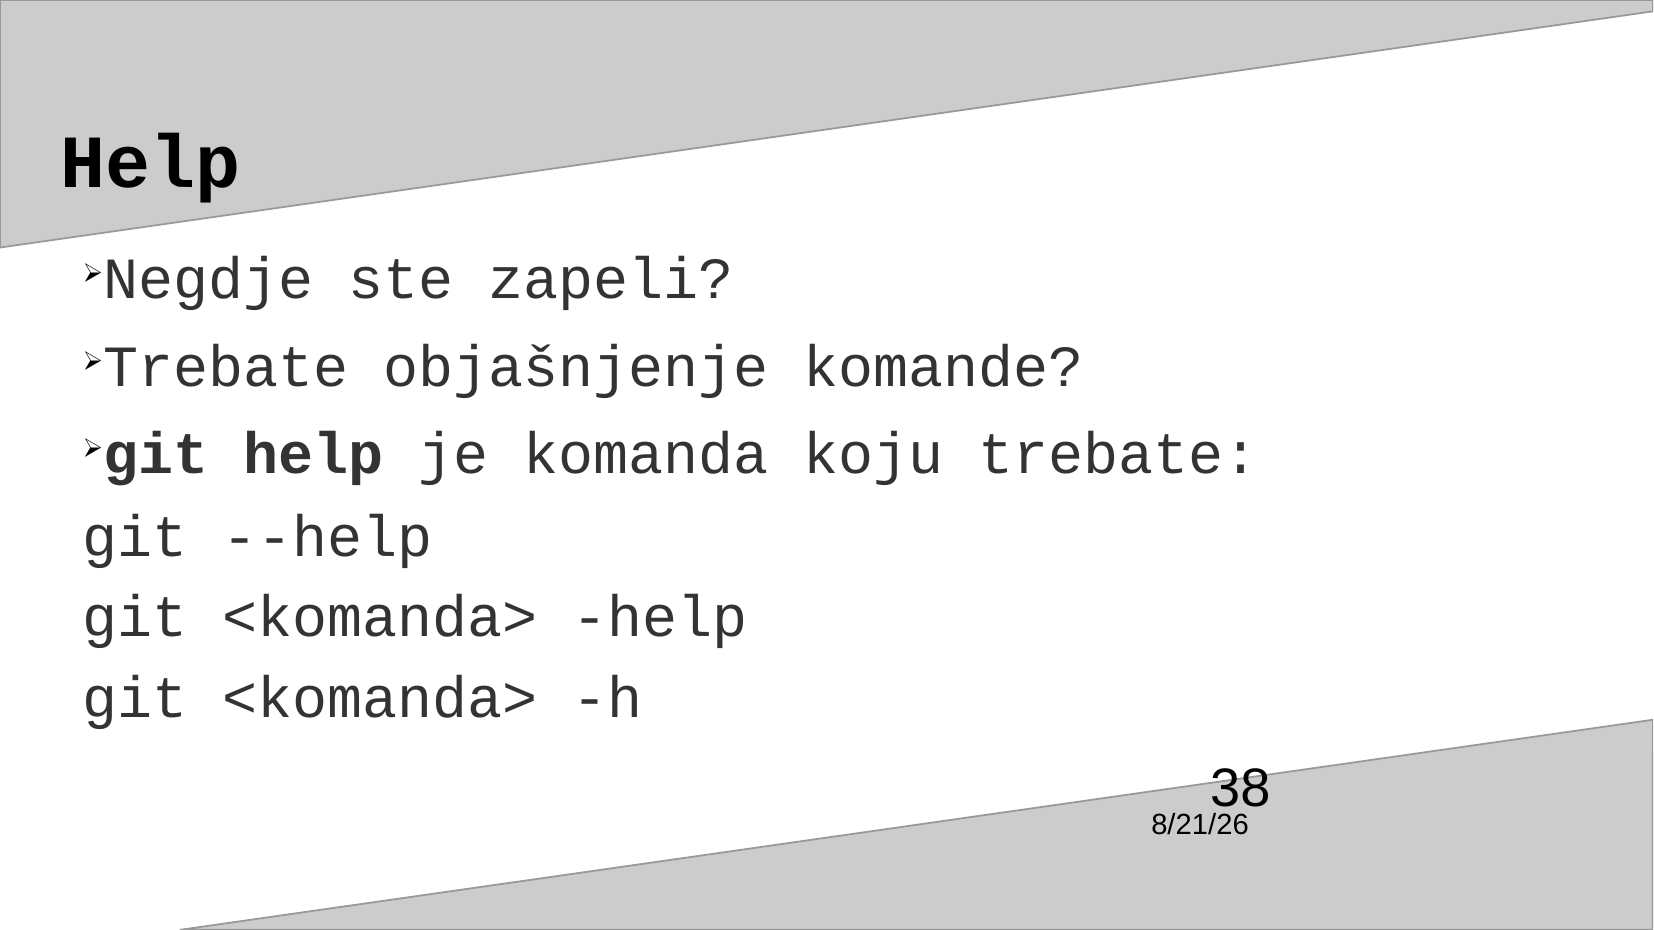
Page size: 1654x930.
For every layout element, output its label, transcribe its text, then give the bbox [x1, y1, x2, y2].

text_box 7/1/2023 [1151, 805, 1624, 871]
text_box Help [60, 112, 1538, 203]
text_box [1210, 752, 1624, 817]
list Negdje ste zapeli? Trebate objašnjenje komande? git help je komanda koju trebate: git --help git <komanda> -help git <komanda> -h [82, 248, 1538, 788]
